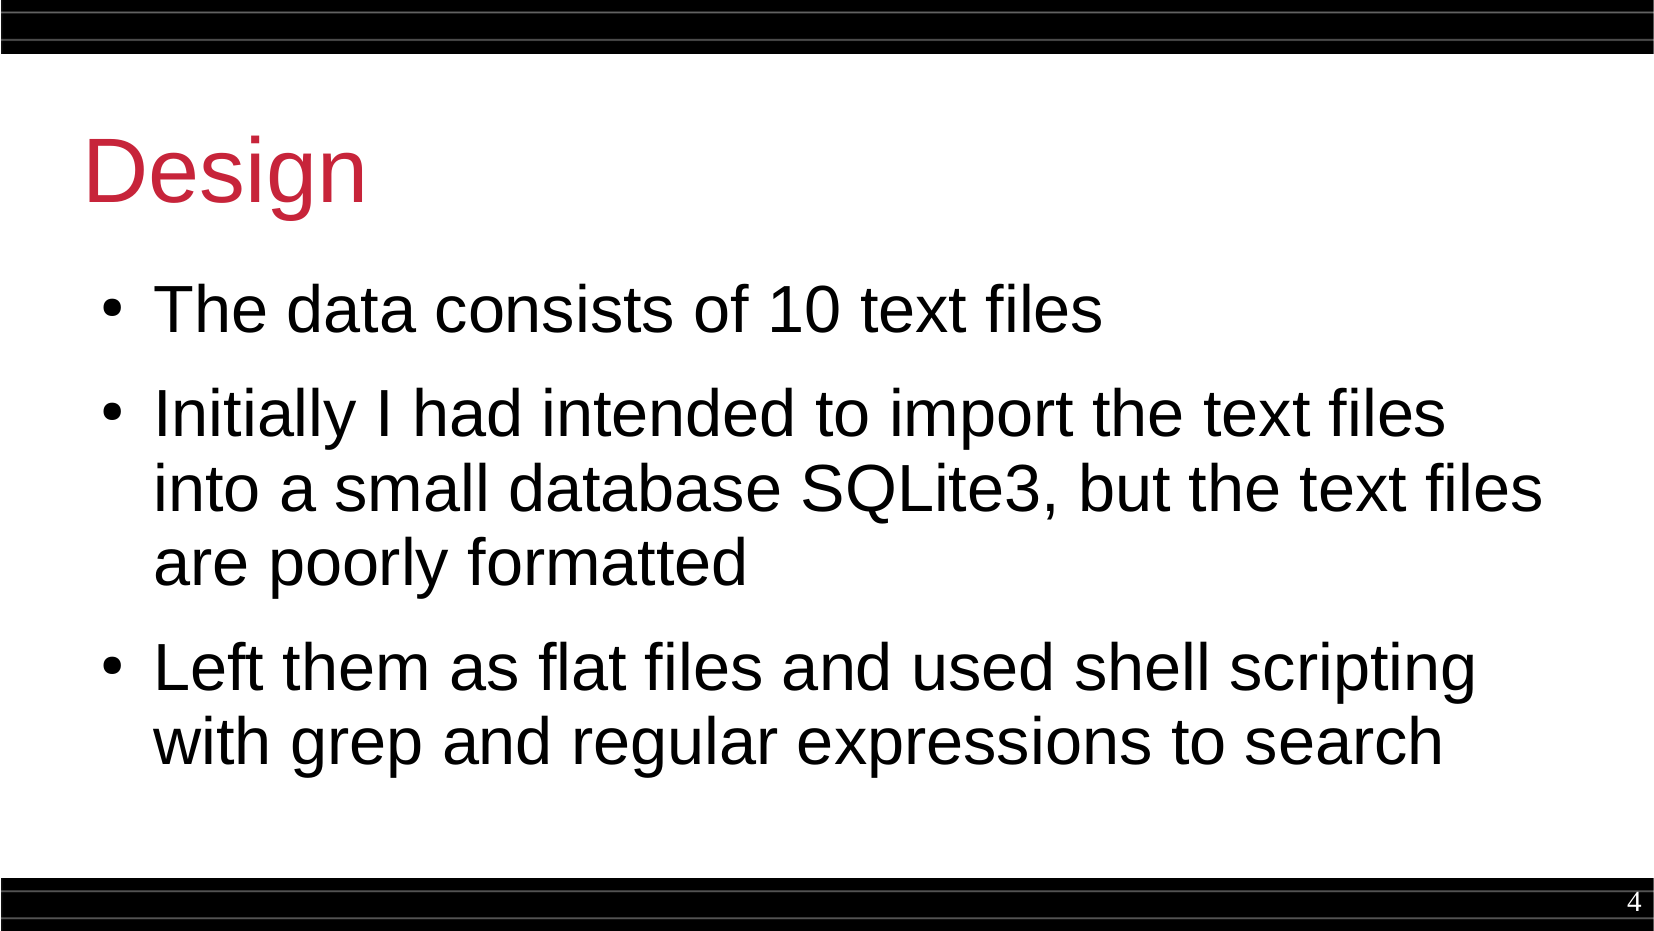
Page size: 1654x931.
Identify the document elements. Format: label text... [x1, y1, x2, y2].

picture [1, 0, 1654, 54]
title Design [82, 92, 1571, 249]
picture [1, 878, 1654, 931]
list The data consists of 10 text files Initially I had intended to import the text files into a small database SQLite3, but the text files are poorly formatted Left them as flat files and used shell scripting with grep and regular expressions to search [82, 271, 1571, 851]
